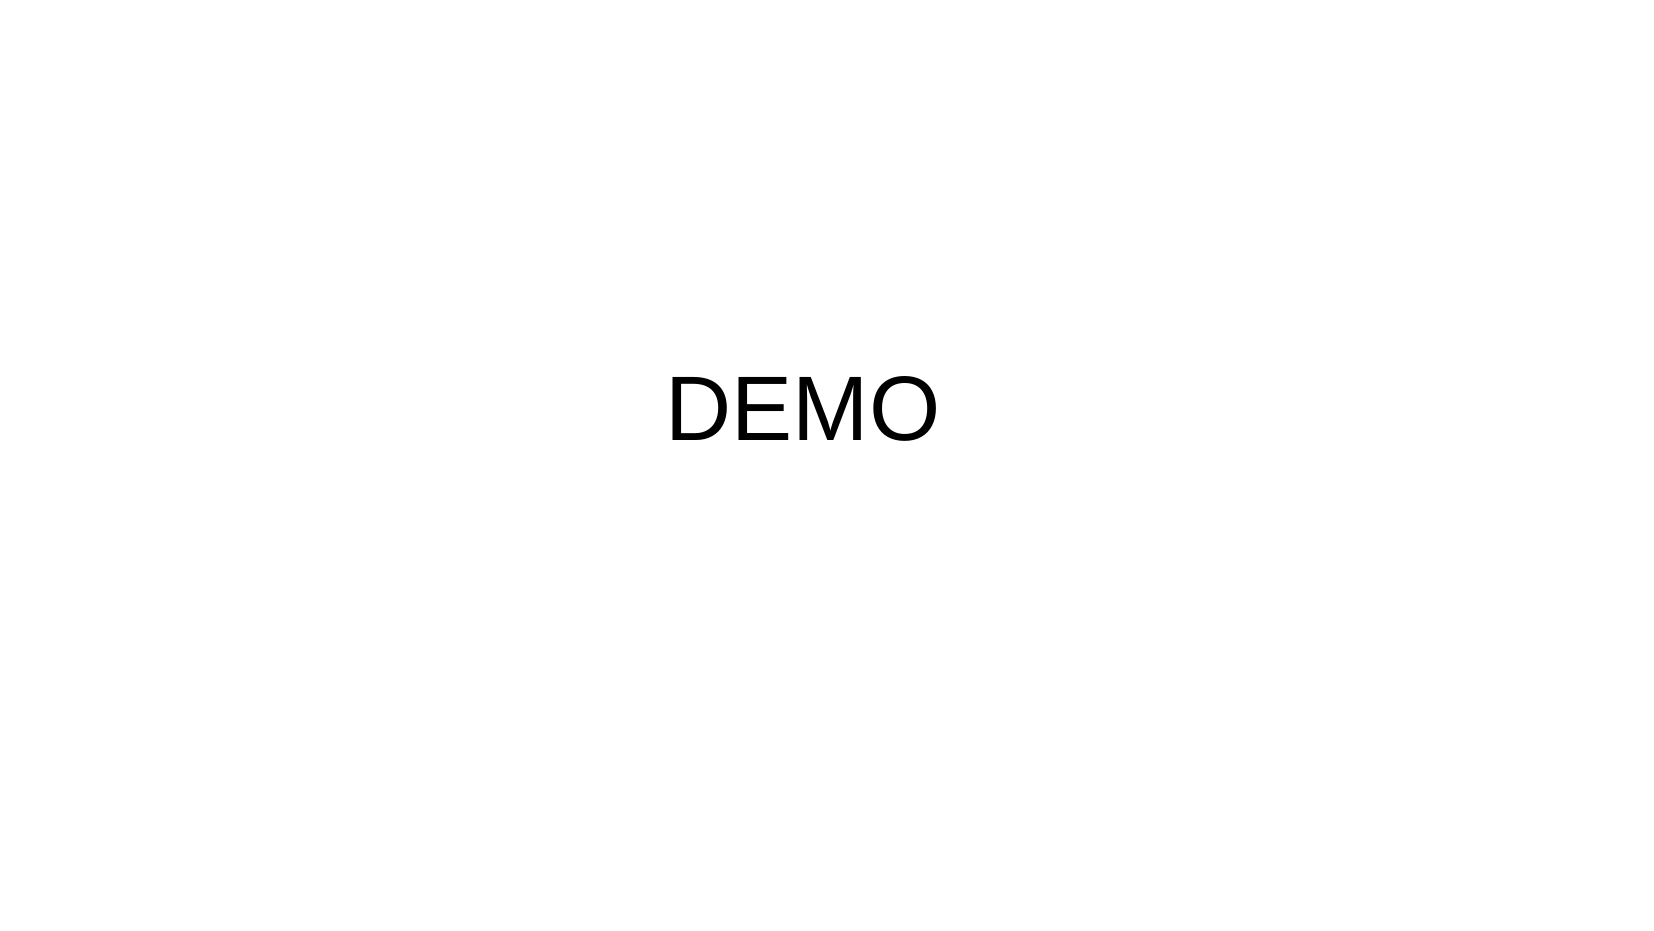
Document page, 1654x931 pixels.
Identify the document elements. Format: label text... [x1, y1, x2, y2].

title DEMO [59, 330, 1548, 486]
